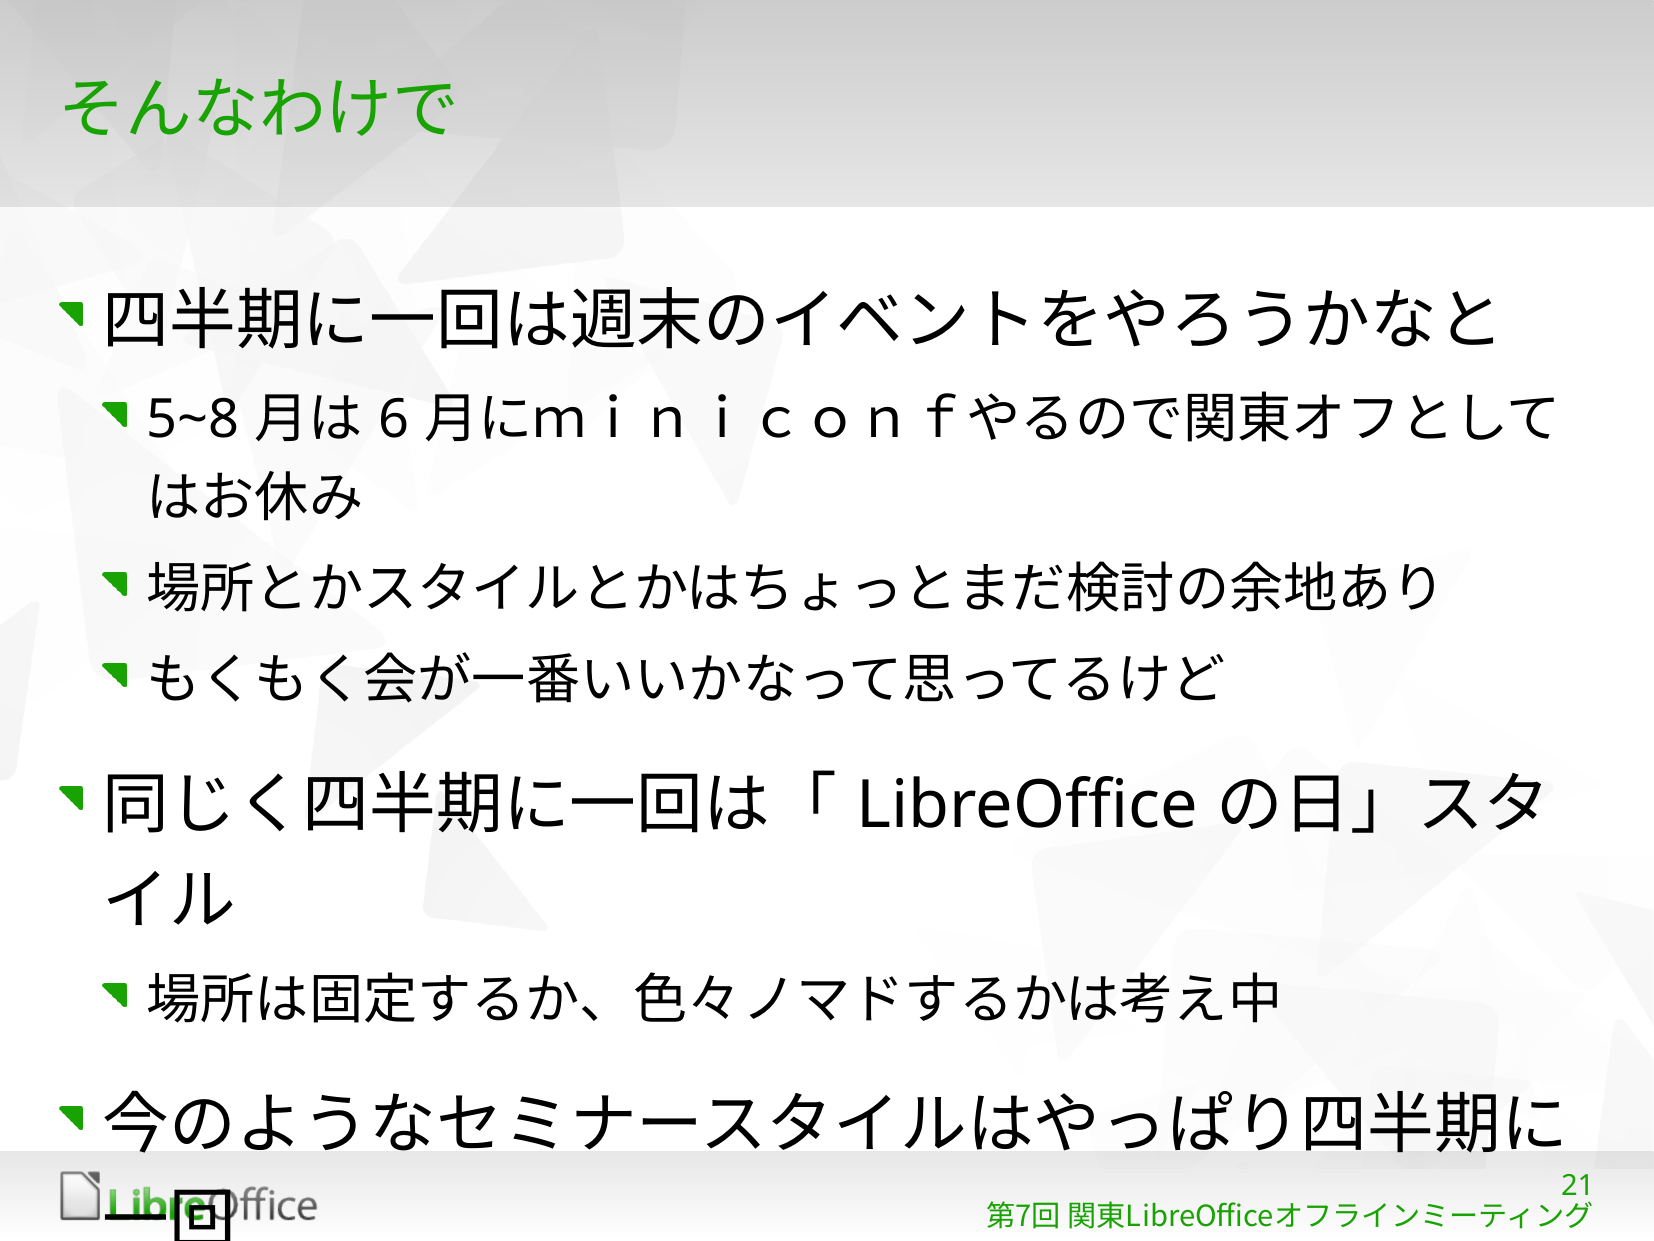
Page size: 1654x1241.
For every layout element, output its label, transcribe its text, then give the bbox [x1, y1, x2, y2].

picture [1089, 1007, 1102, 1016]
picture [915, 548, 1654, 1169]
picture [924, 994, 935, 1005]
picture [1237, 986, 1253, 1001]
picture [102, 986, 127, 1007]
picture [41, 1152, 337, 1240]
picture [59, 1106, 83, 1130]
picture [1257, 986, 1273, 1001]
picture [0, 0, 783, 931]
title そんなわけで [59, 29, 1595, 178]
list 四半期に一回は週末のイベントをやろうかなと 5~8月は6月にｍｉｎｉｃｏｎｆやるので関東オフとしてはお休み 場所とかスタイルとかはちょっとまだ検討の余地あり もくもく会が一番いいかなって思ってるけど 同じく四半期に一回は「LibreOfficeの日」スタイル 場所は固定するか、色々ノマドするかは考え中 今のようなセミナースタイルはやっぱり四半期に一回 「何月はセミナースタイルです」と予め名言することで、発表者に十分な準備の時間を与える [59, 265, 1595, 986]
picture [979, 1009, 990, 1017]
picture [180, 1195, 225, 1240]
